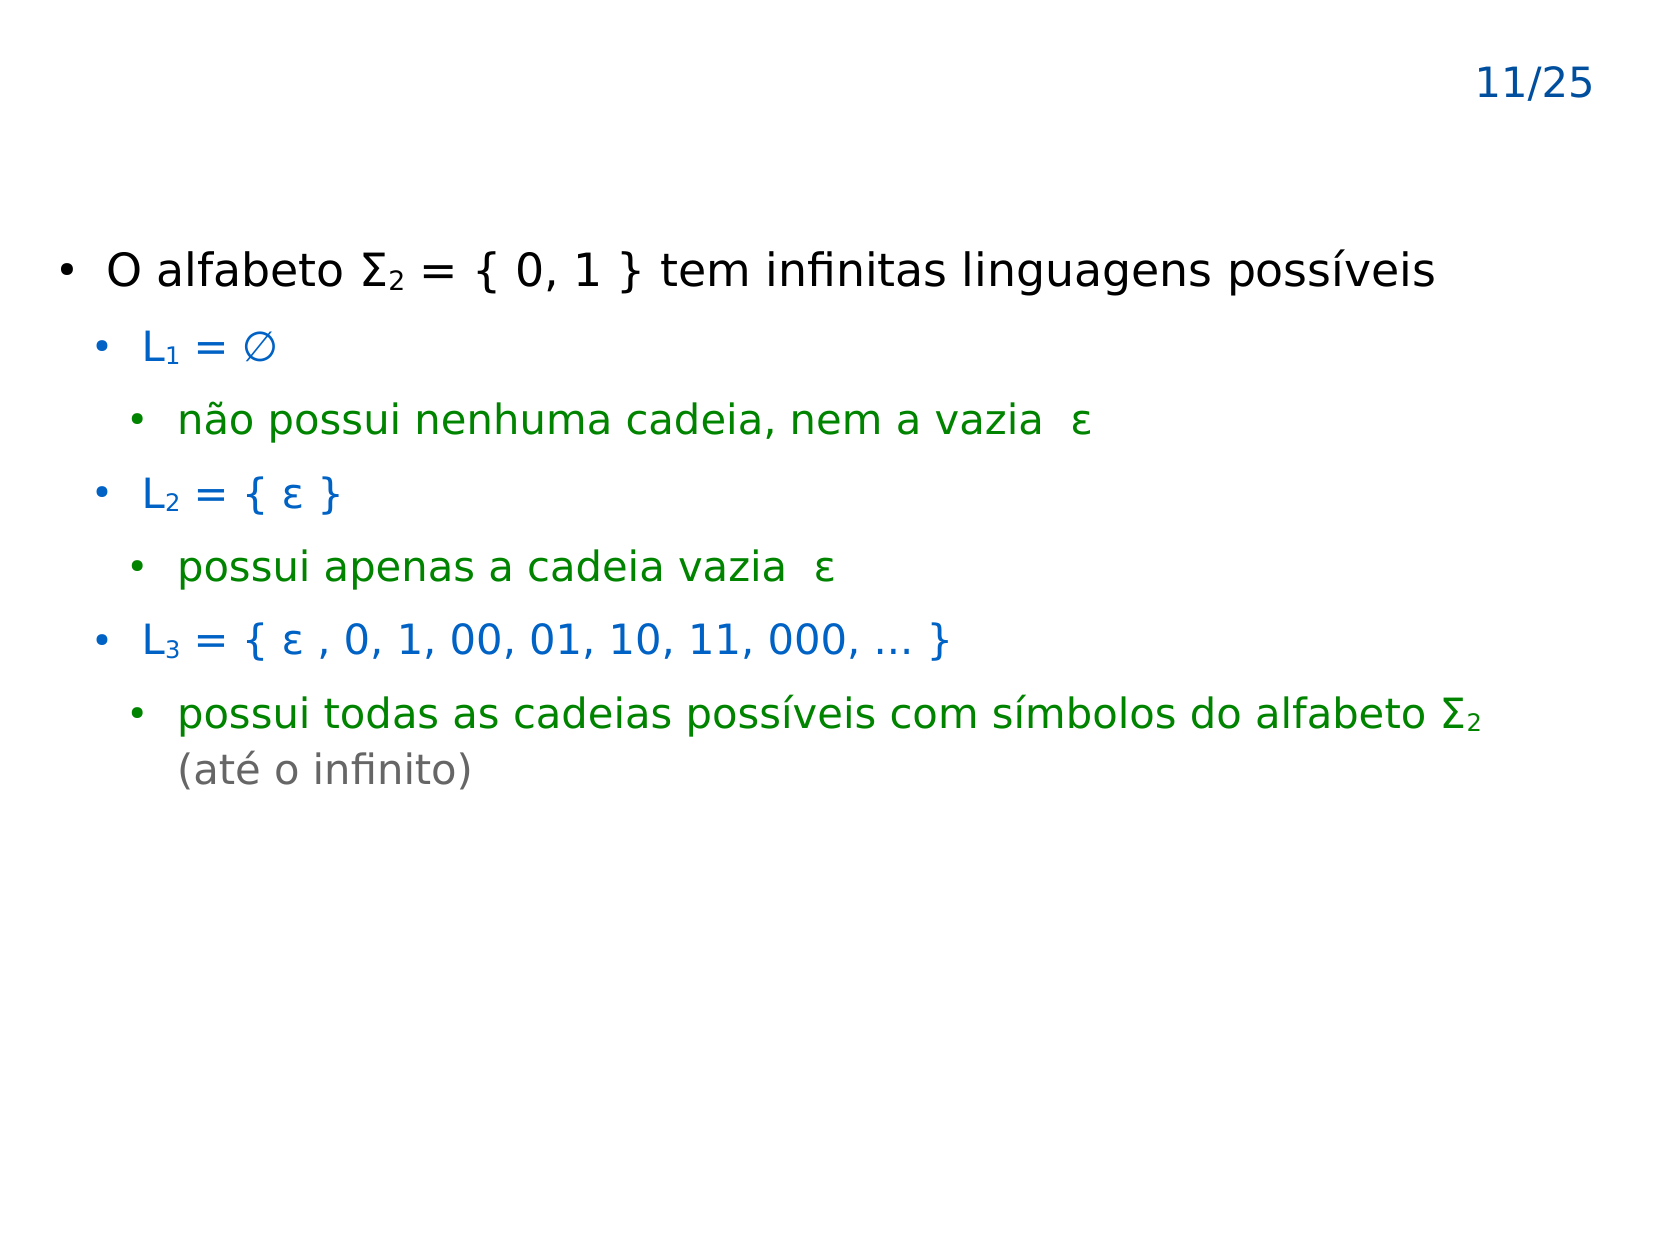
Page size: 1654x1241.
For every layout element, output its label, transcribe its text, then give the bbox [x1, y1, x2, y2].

list O alfabeto Σ2 = { 0, 1 } tem infinitas linguagens possíveis L1 = ∅ não possui nenhuma cadeia, nem a vazia ε L2 = { ε } possui apenas a cadeia vazia ε L3 = { ε , 0, 1, 00, 01, 10, 11, 000, ... } possui todas as cadeias possíveis com símbolos do alfabeto Σ2 (até o infinito) [59, 236, 1595, 1211]
